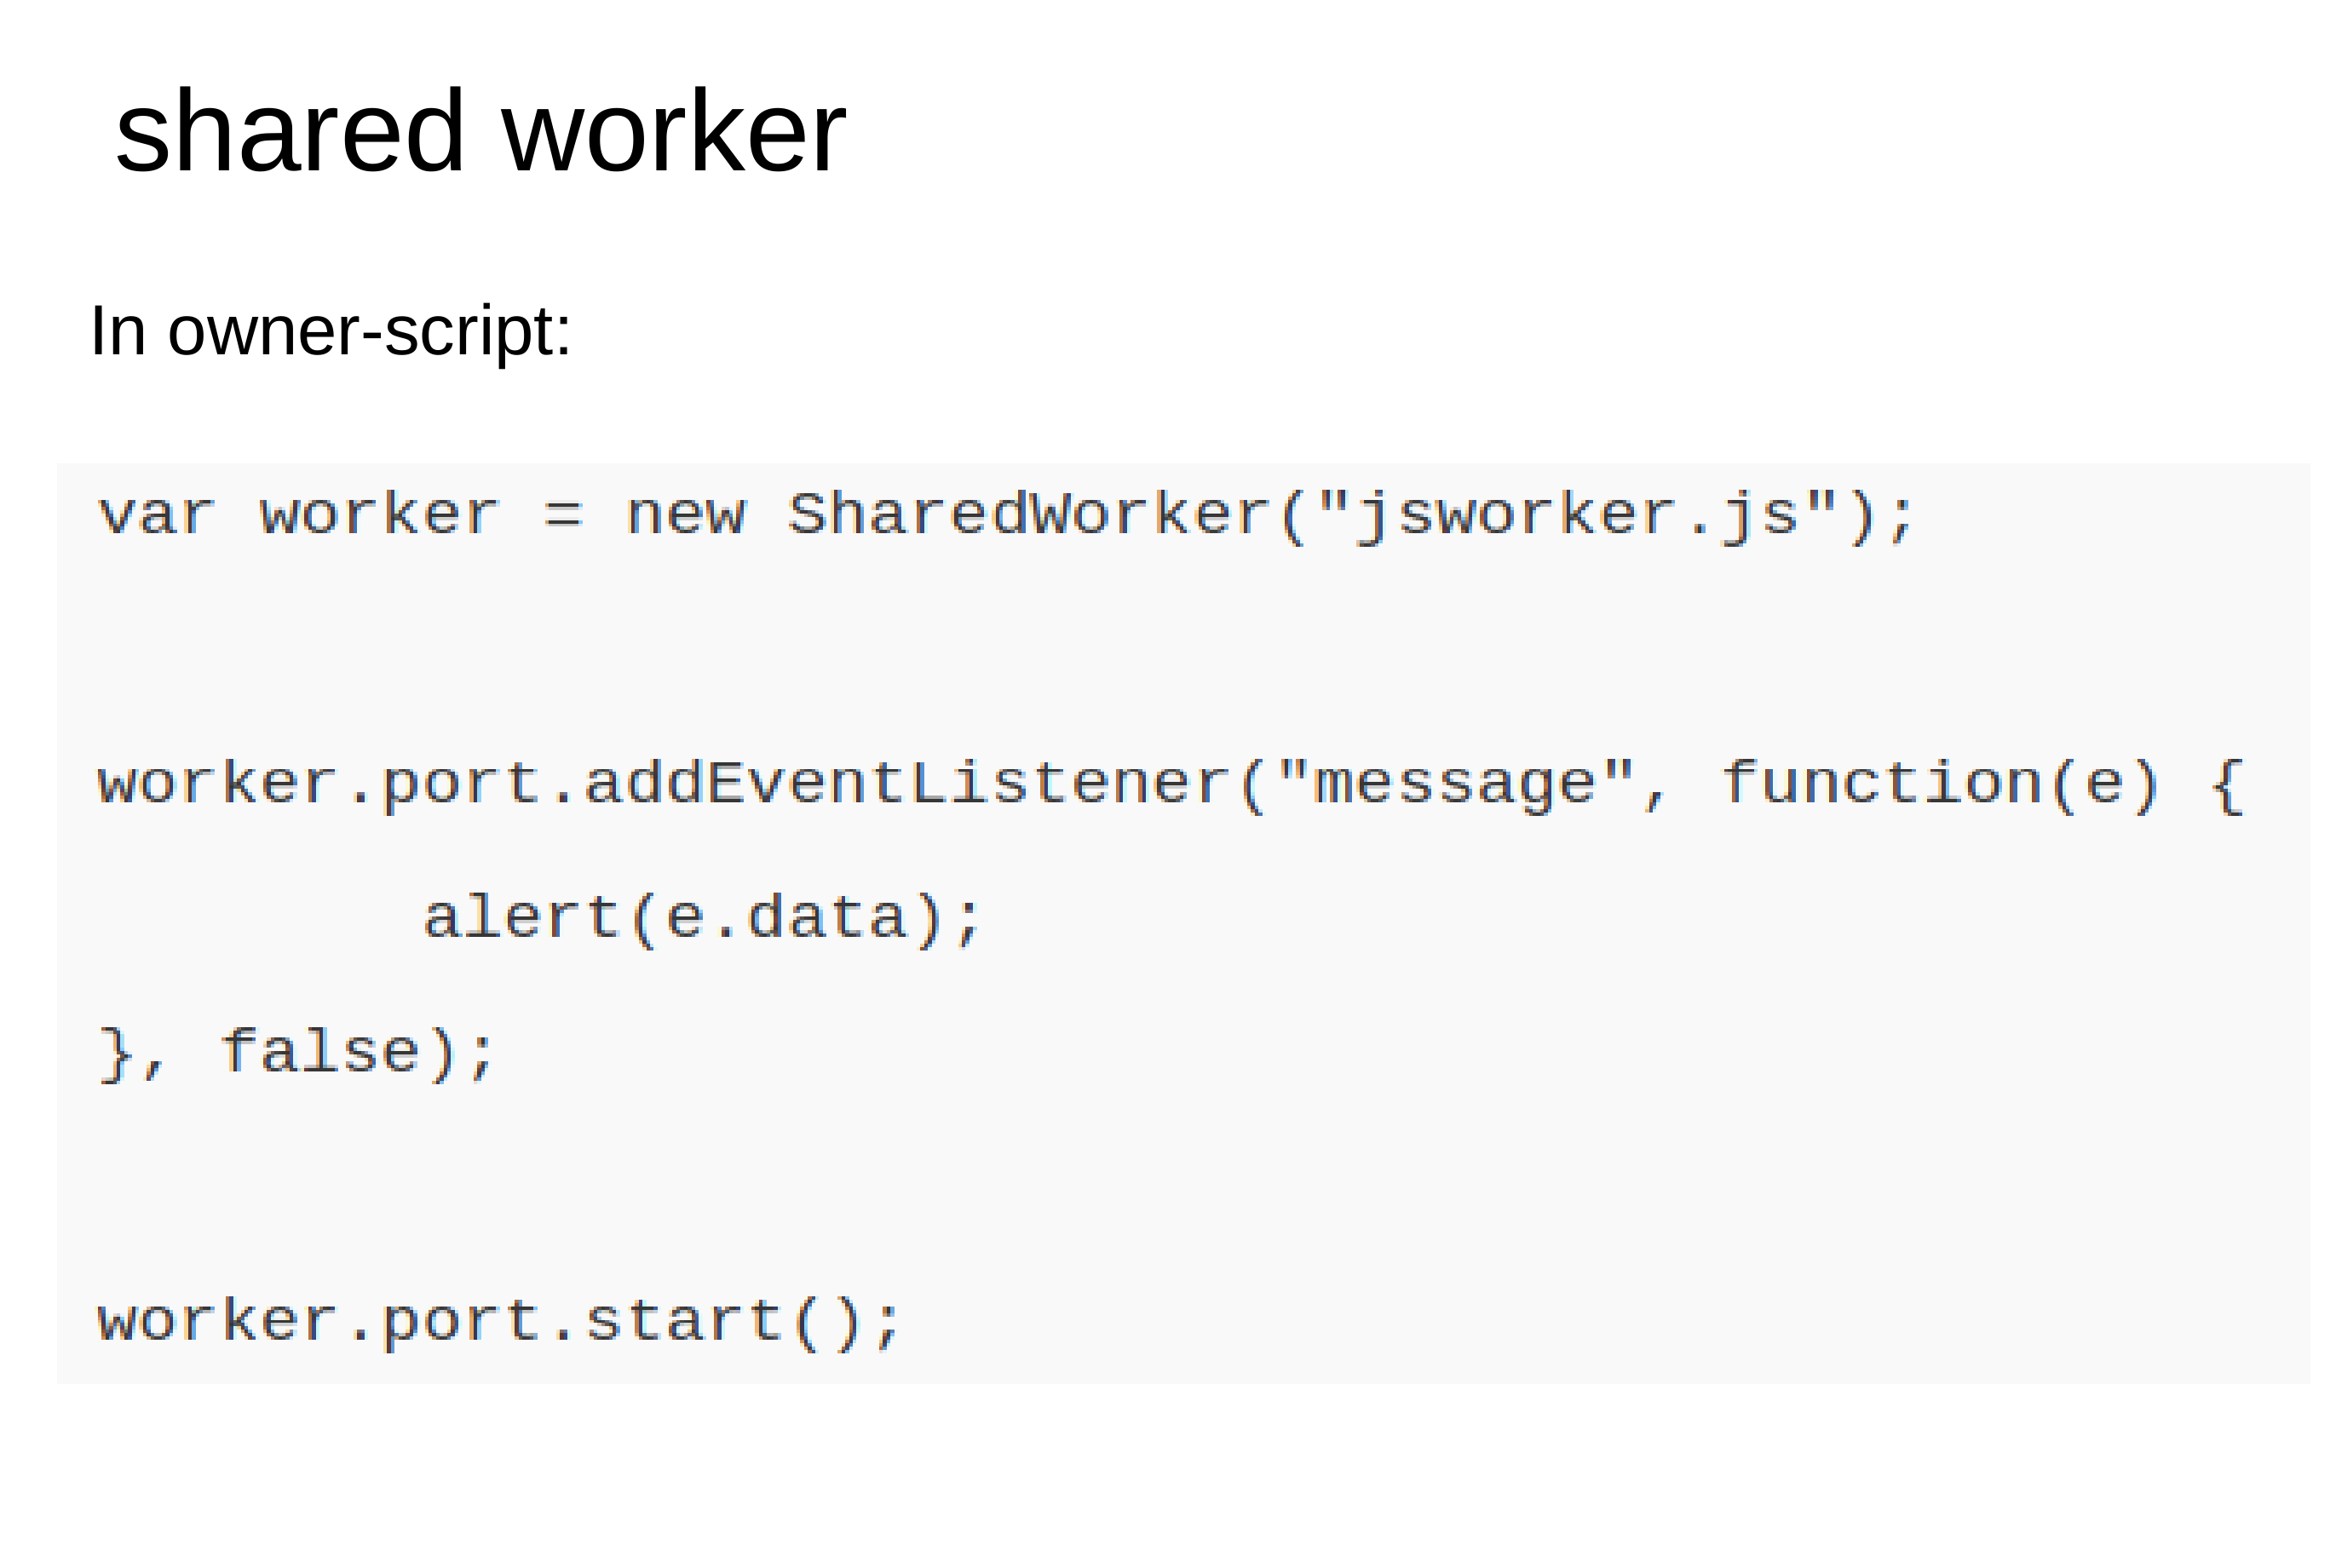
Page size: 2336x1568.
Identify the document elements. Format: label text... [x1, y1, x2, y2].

text_box In owner-script: [76, 284, 923, 421]
picture [57, 463, 2310, 1385]
title shared worker [0, 0, 964, 324]
